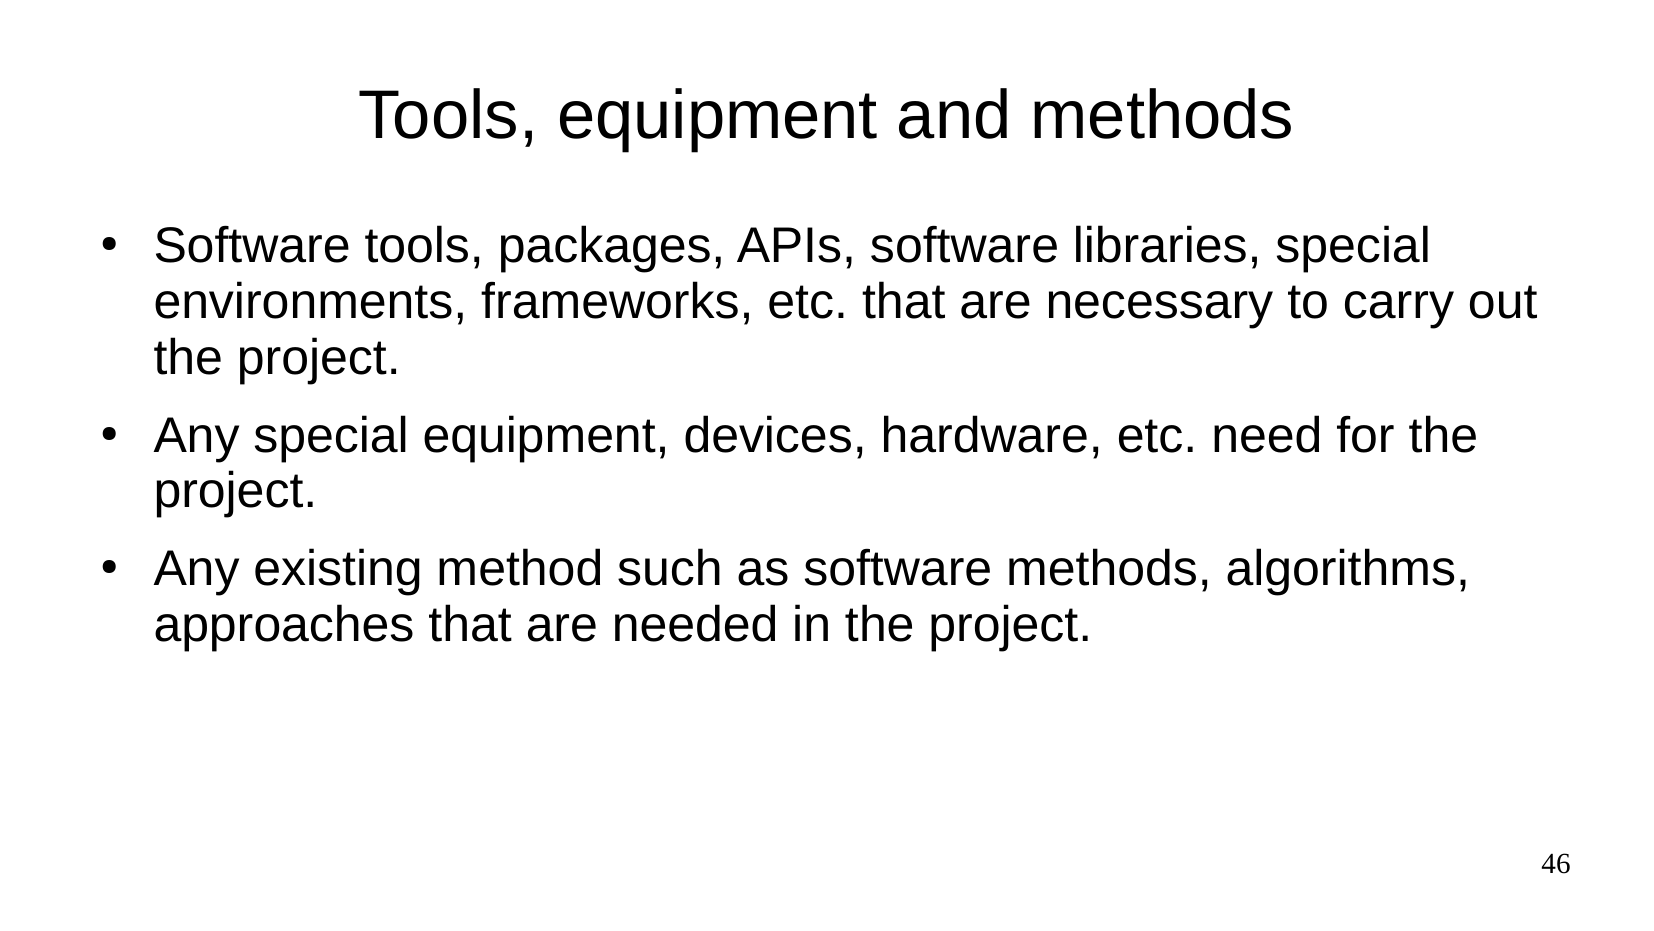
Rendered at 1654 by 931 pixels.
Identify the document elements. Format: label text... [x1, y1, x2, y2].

title Tools, equipment and methods [82, 37, 1571, 193]
list Software tools, packages, APIs, software libraries, special environments, frameworks, etc. that are necessary to carry out the project. Any special equipment, devices, hardware, etc. need for the project. Any existing method such as software methods, algorithms, approaches that are needed in the project. [82, 217, 1571, 758]
